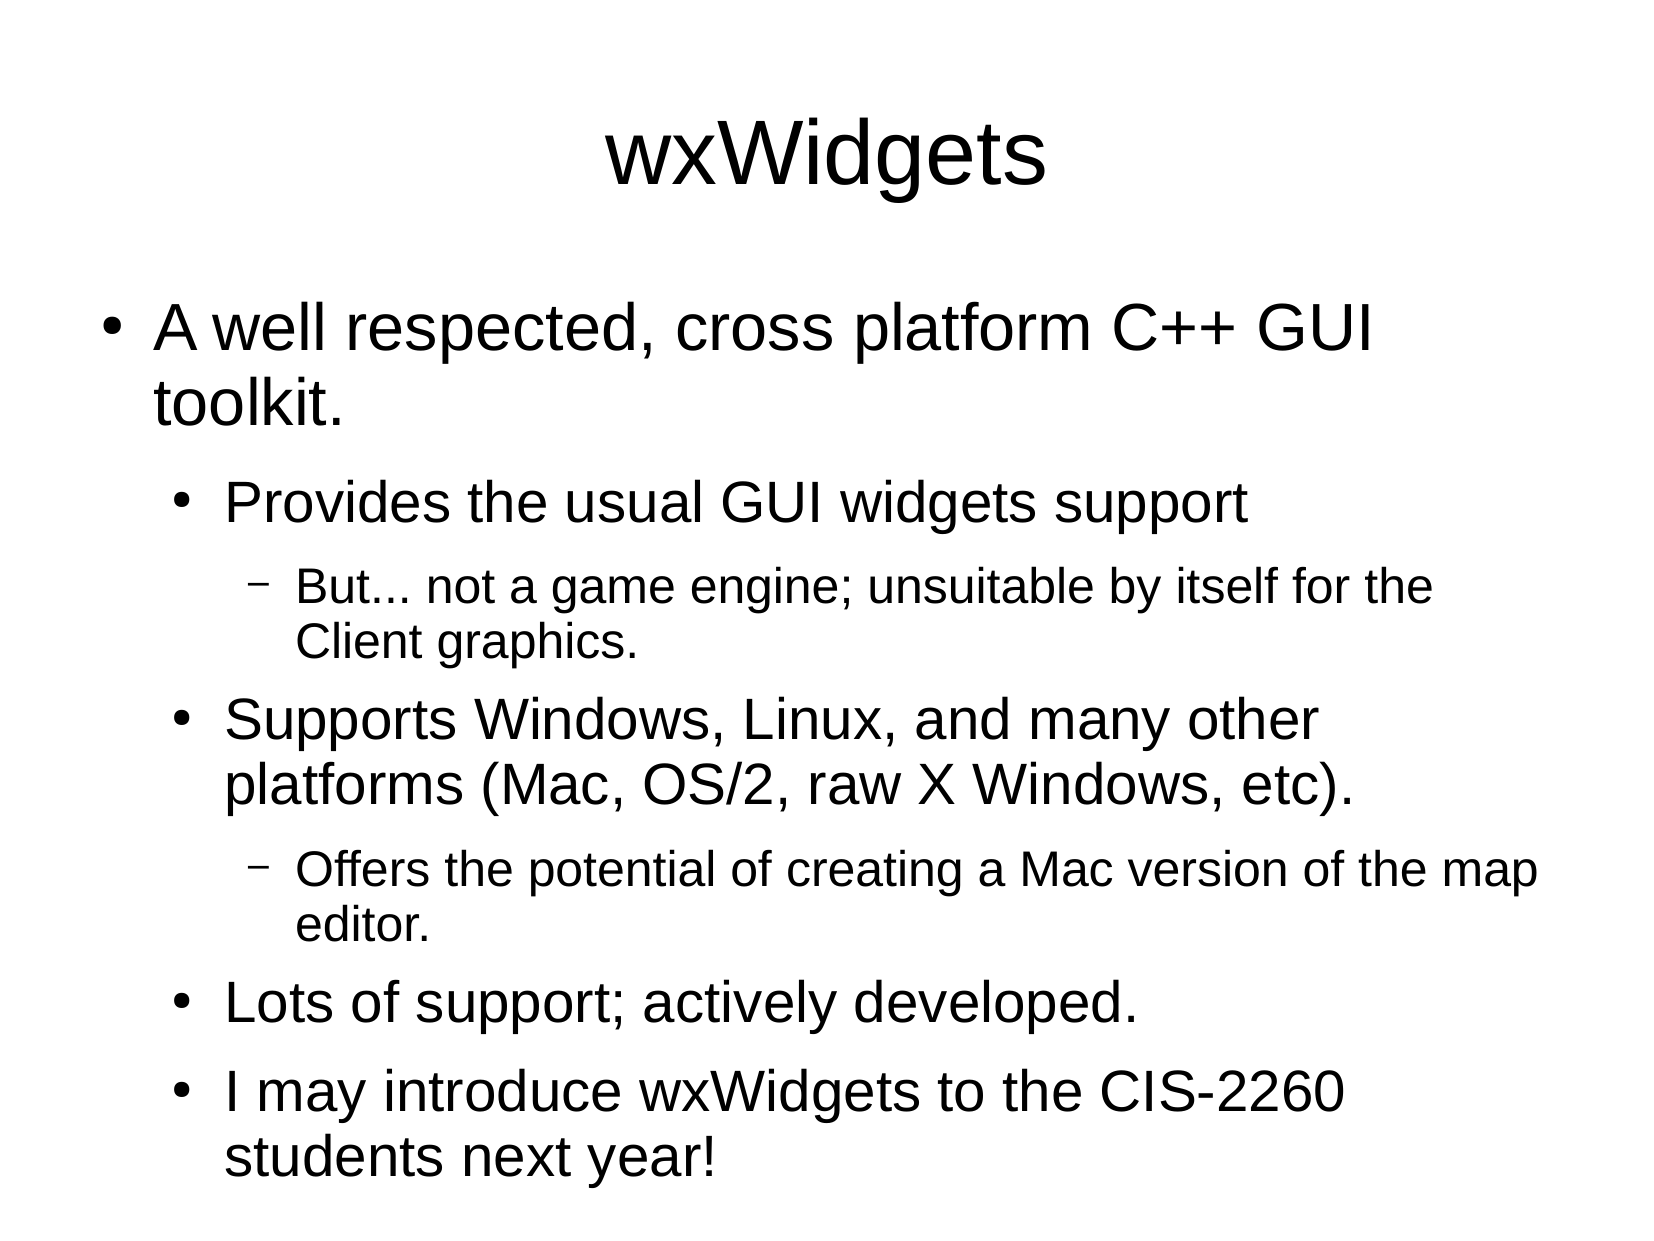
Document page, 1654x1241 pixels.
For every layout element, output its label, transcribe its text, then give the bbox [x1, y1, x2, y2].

title wxWidgets [82, 56, 1571, 250]
list A well respected, cross platform C++ GUI toolkit. Provides the usual GUI widgets support But... not a game engine; unsuitable by itself for the Client graphics. Supports Windows, Linux, and many other platforms (Mac, OS/2, raw X Windows, etc). Offers the potential of creating a Mac version of the map editor. Lots of support; actively developed. I may introduce wxWidgets to the CIS-2260 students next year! [82, 290, 1571, 1187]
